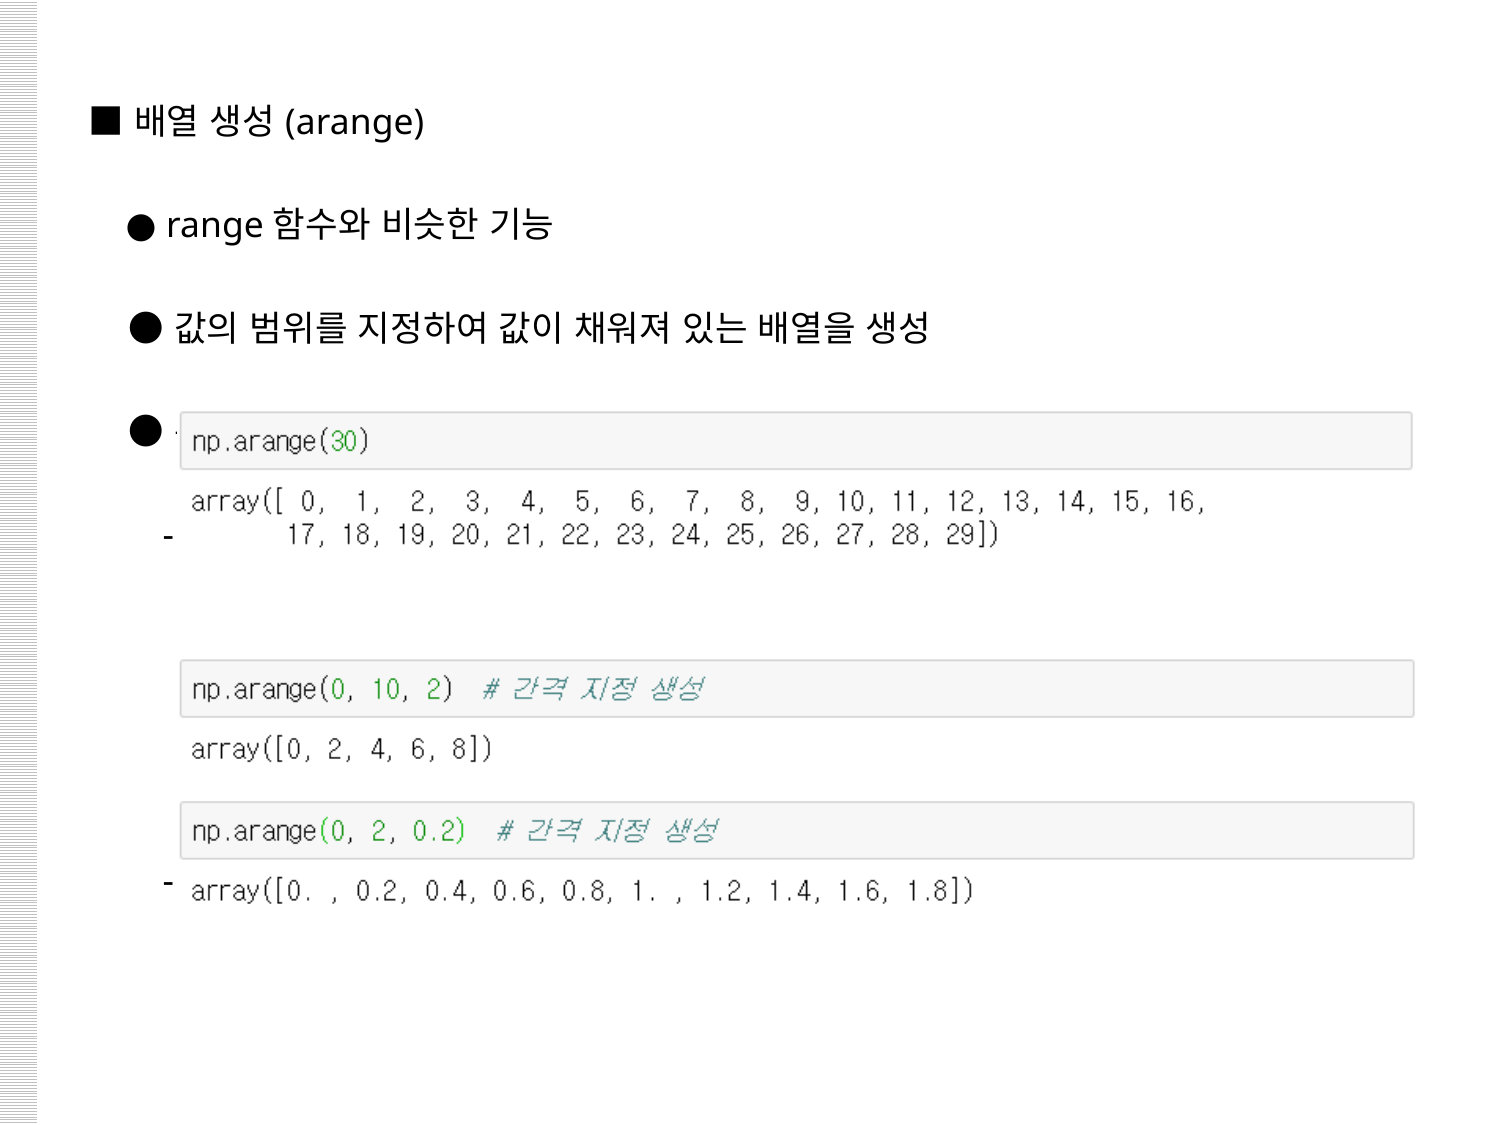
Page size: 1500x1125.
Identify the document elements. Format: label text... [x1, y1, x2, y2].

picture [177, 407, 1416, 557]
picture [177, 655, 1418, 915]
text_box ■ 배열 생성 (arange) ● range 함수와 비슷한 기능 ● 값의 범위를 지정하여 값이 채워져 있는 배열을 생성 ● 특정한 규칙에 따라 증가하는 값을 넣는 것도 가능 - 기본 : arange(size) - 간격 지정 : arange(start, end, step) [73, 33, 1453, 990]
